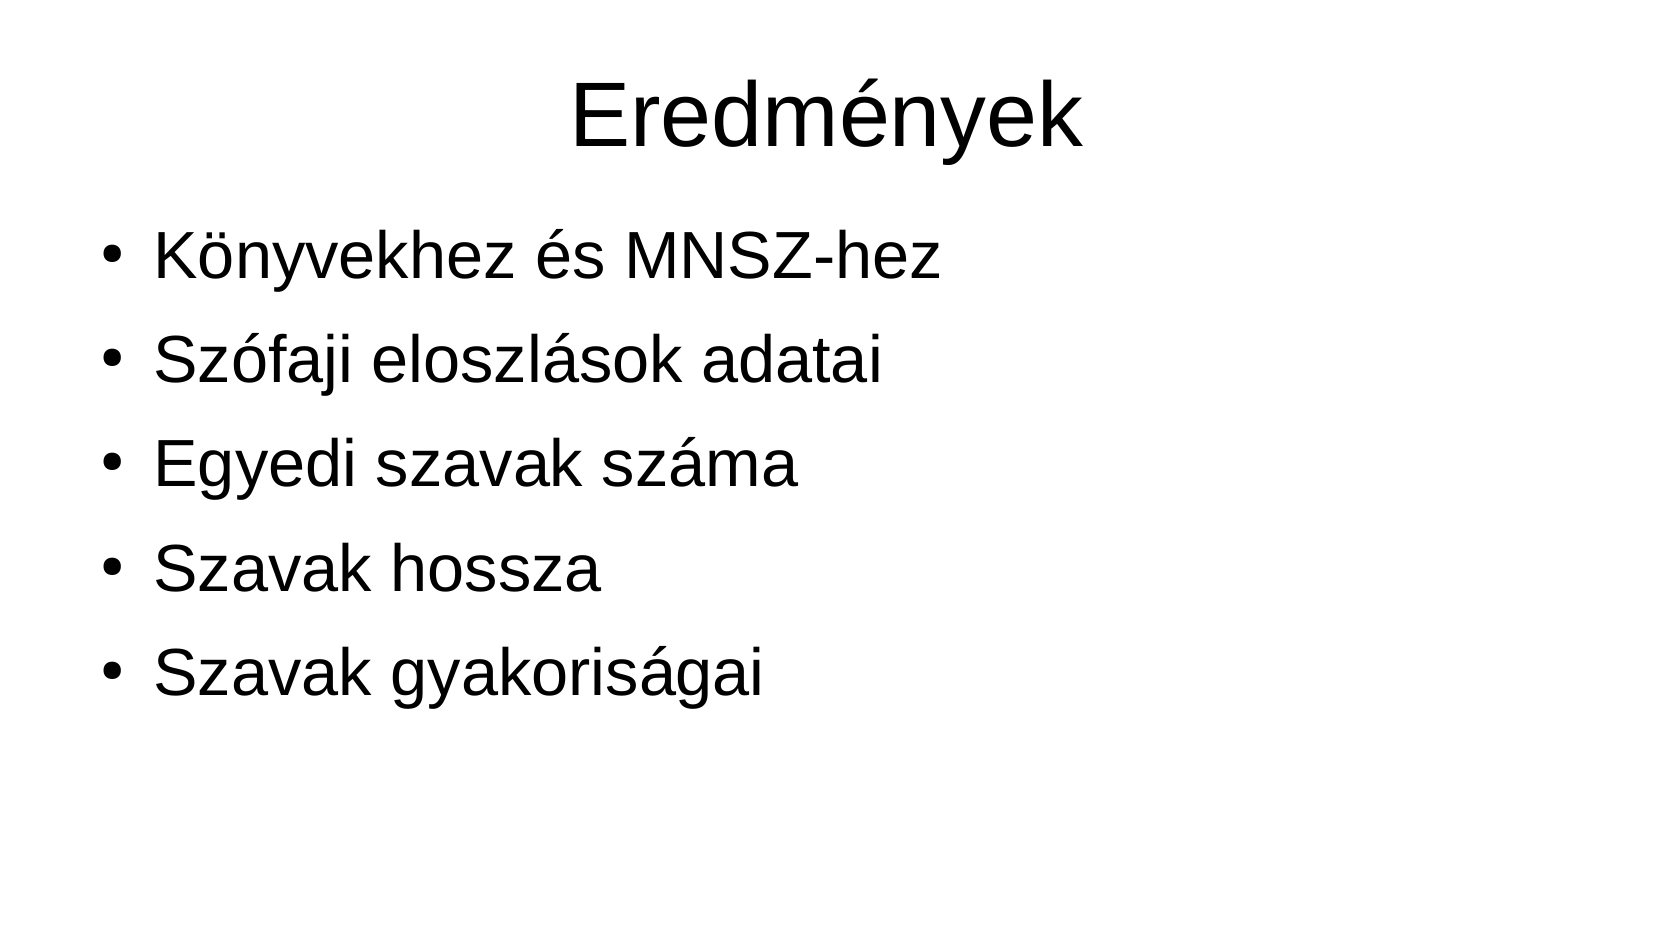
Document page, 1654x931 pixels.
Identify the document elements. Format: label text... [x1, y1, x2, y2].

title Eredmények [82, 37, 1571, 193]
list Könyvekhez és MNSZ-hez Szófaji eloszlások adatai Egyedi szavak száma Szavak hossza Szavak gyakoriságai [82, 217, 1571, 758]
